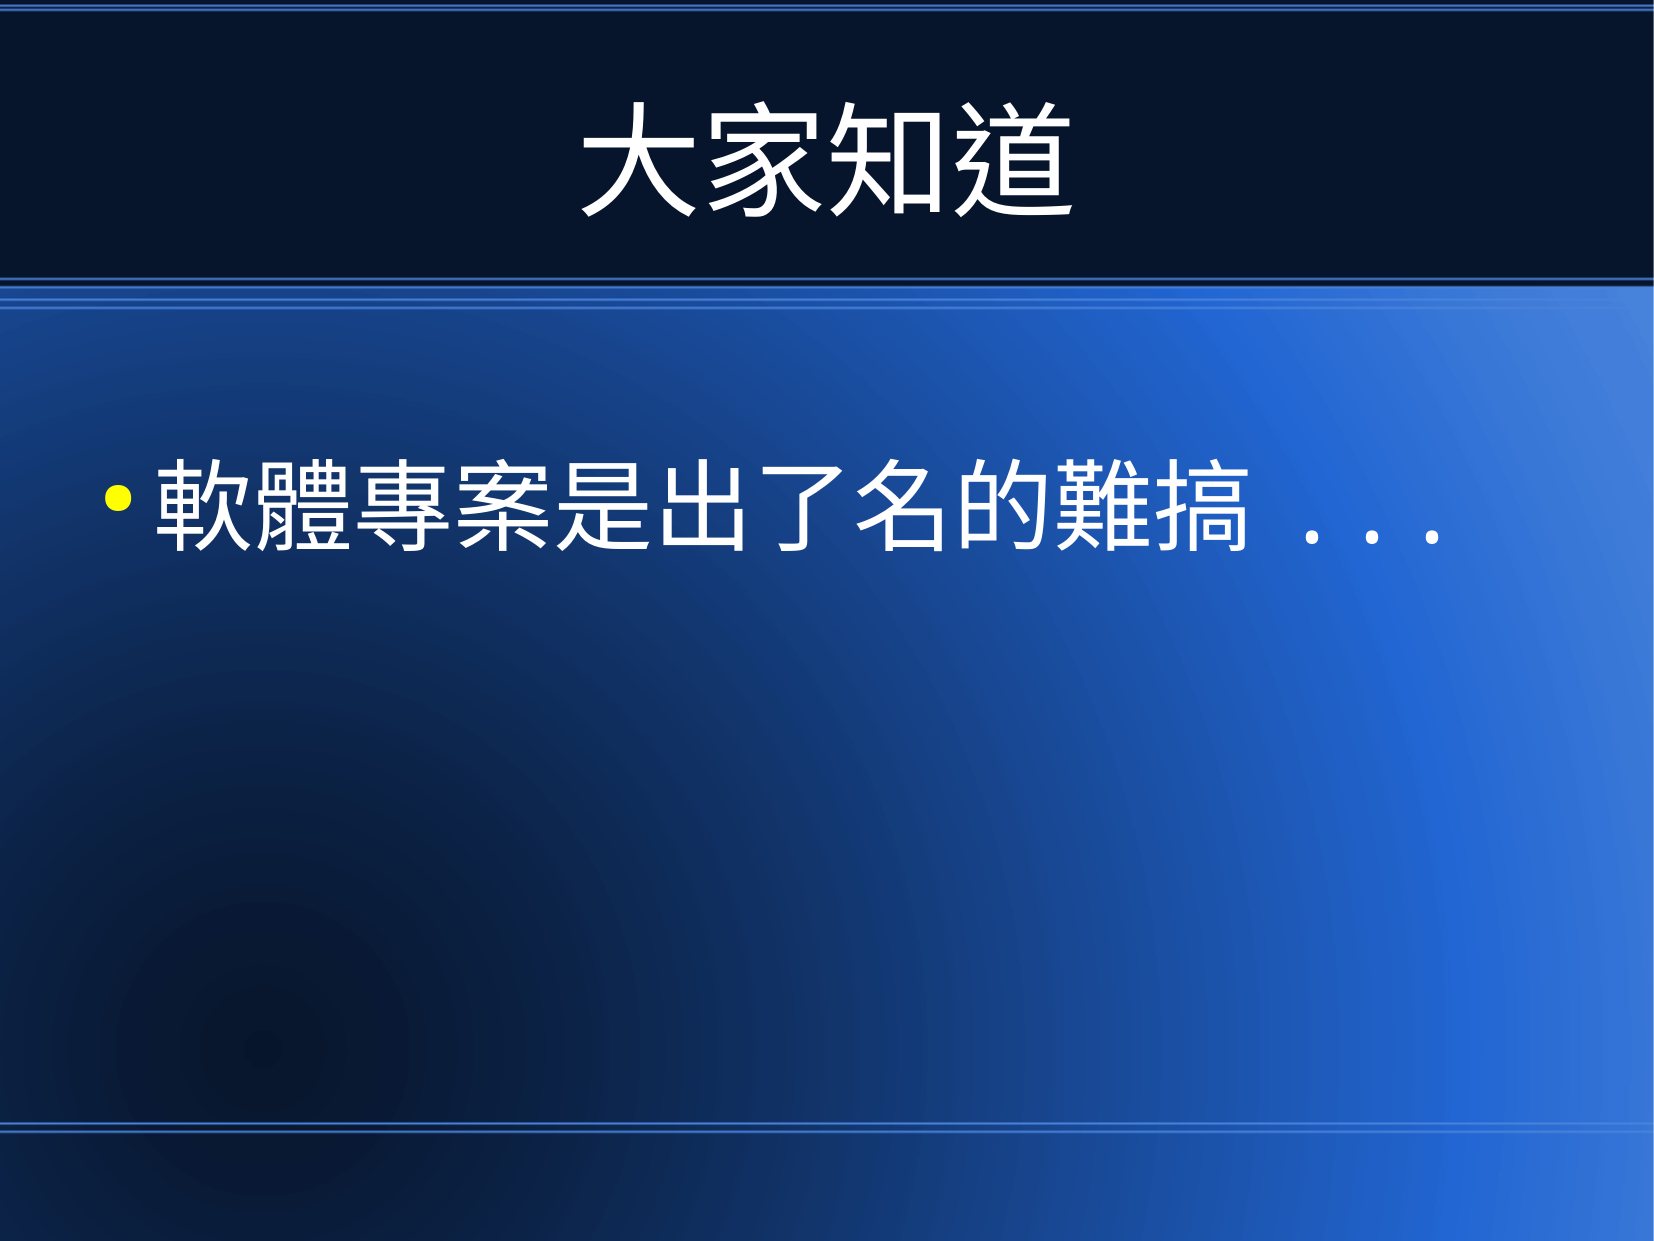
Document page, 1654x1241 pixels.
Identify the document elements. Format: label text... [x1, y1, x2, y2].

list 軟體專案是出了名的難搞... [82, 355, 1571, 1241]
picture [0, 0, 1654, 1241]
title 大家知道 [82, 49, 1571, 257]
